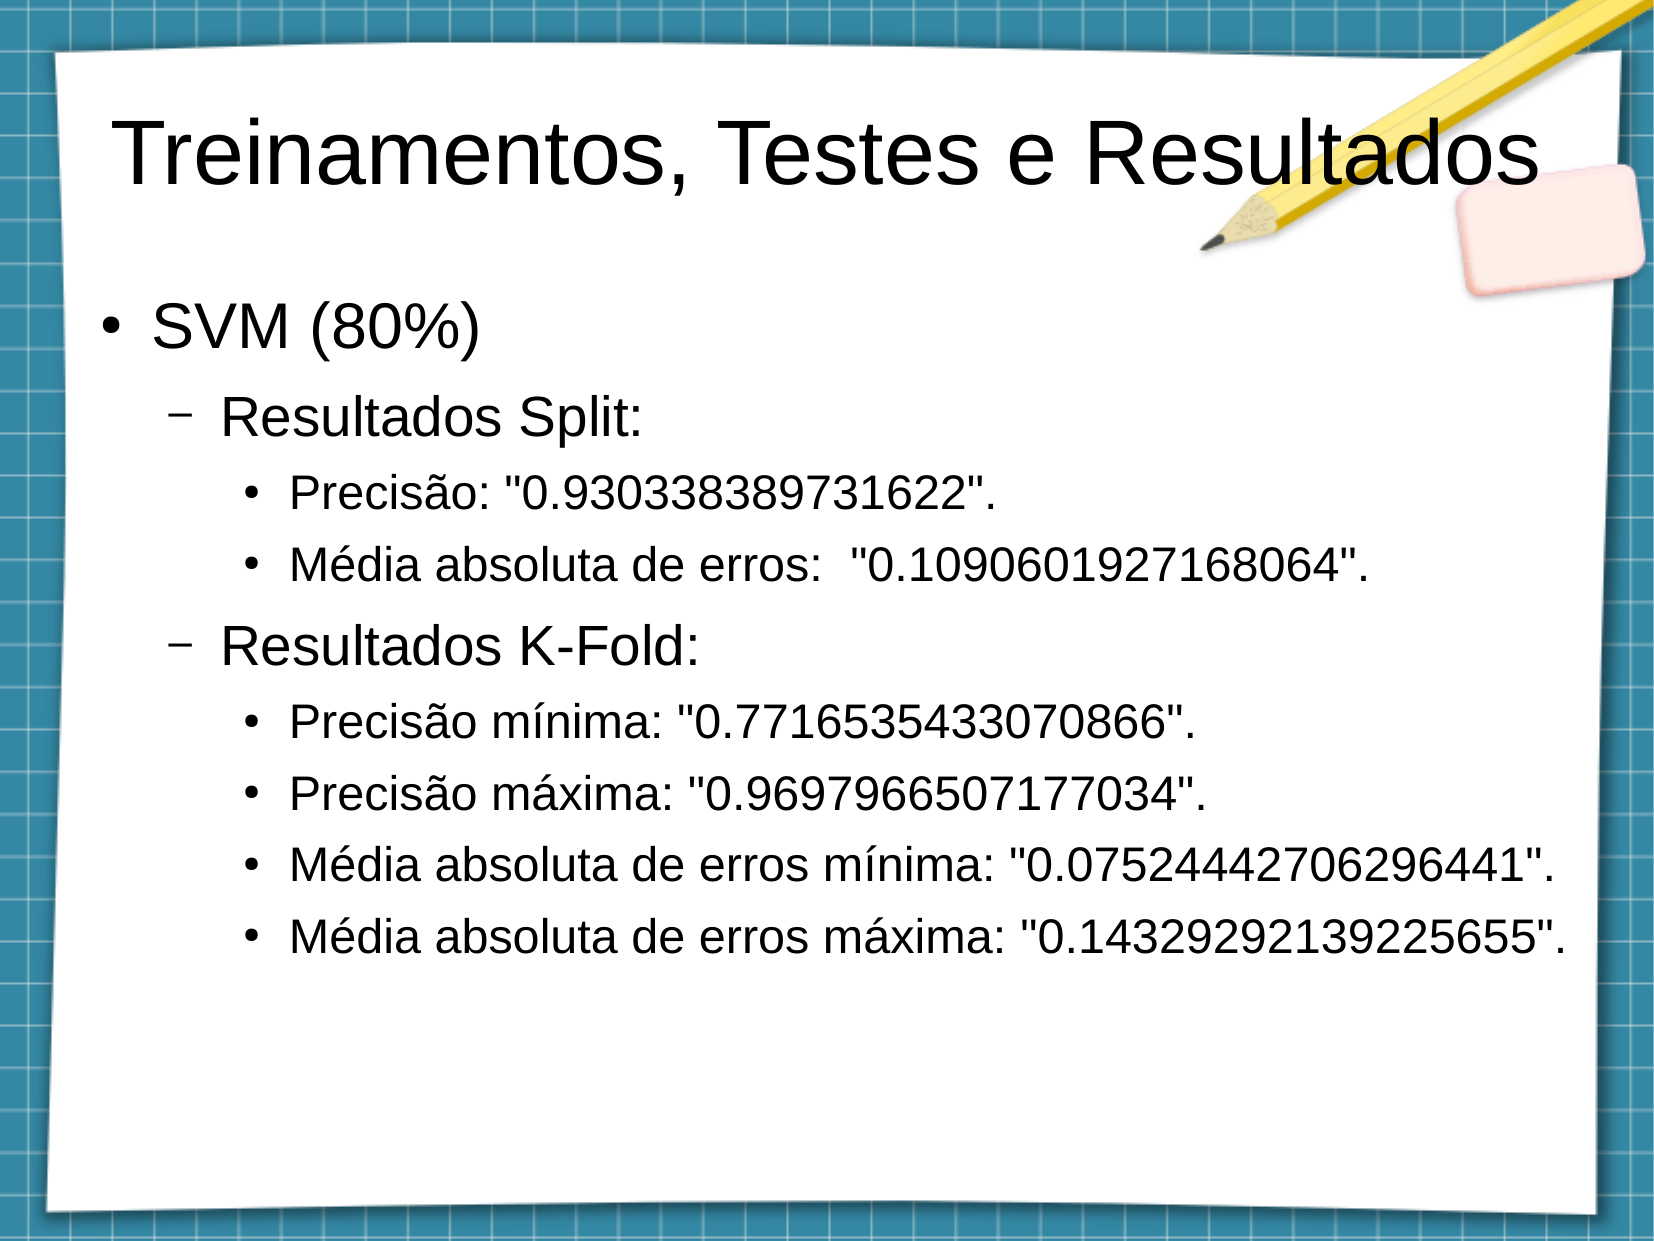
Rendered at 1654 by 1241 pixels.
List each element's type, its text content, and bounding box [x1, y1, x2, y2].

picture [0, 0, 1654, 1241]
list SVM (80%) Resultados Split: Precisão: "0.930338389731622". Média absoluta de erros: "0.1090601927168064". Resultados K-Fold: Precisão mínima: "0.7716535433070866". Precisão máxima: "0.9697966507177034". Média absoluta de erros mínima: "0.07524442706296441". Média absoluta de erros máxima: "0.14329292139225655". [82, 290, 1571, 1010]
title Treinamentos, Testes e Resultados [82, 49, 1571, 257]
